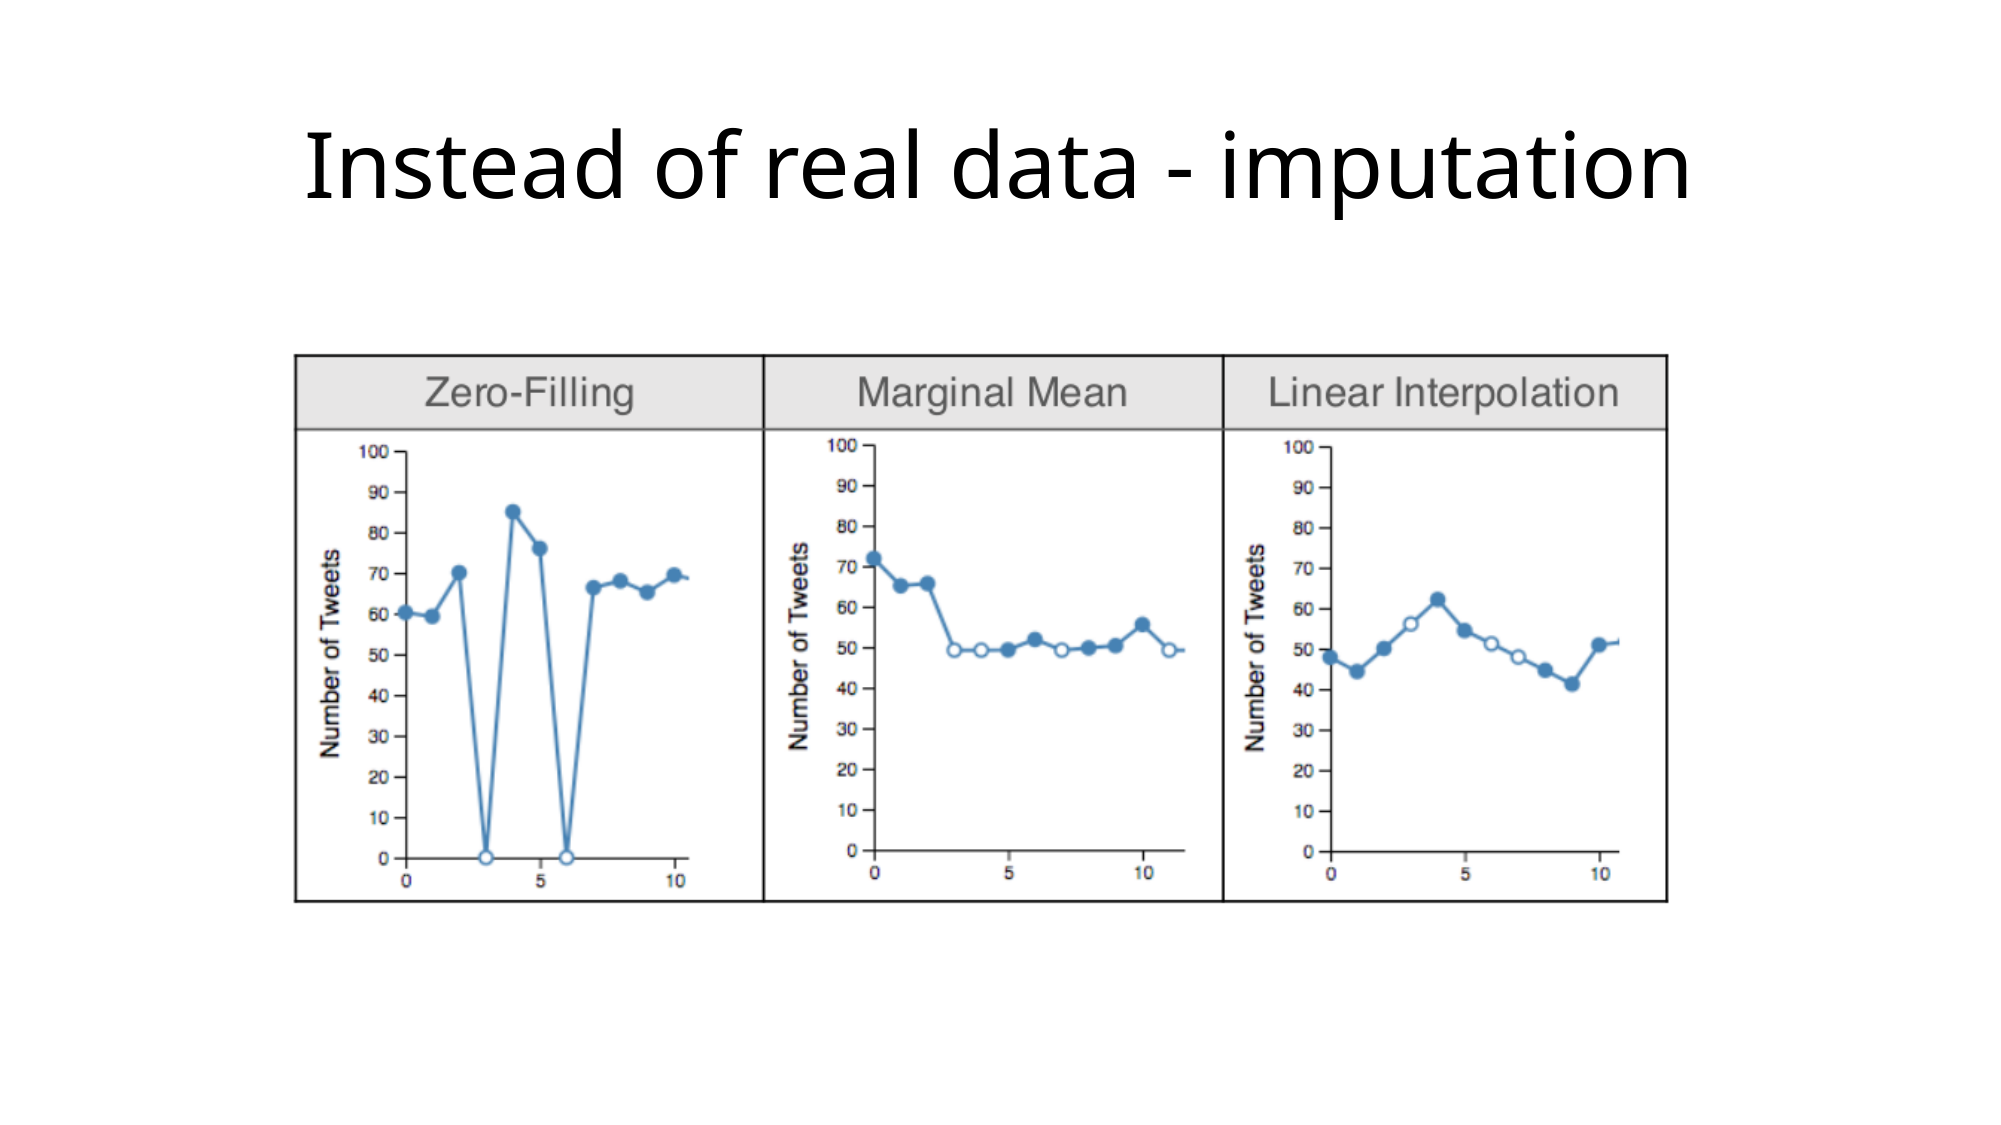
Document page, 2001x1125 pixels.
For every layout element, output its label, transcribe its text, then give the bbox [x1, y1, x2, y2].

title Instead of real data - imputation [137, 59, 1863, 278]
picture [273, 332, 1700, 930]
